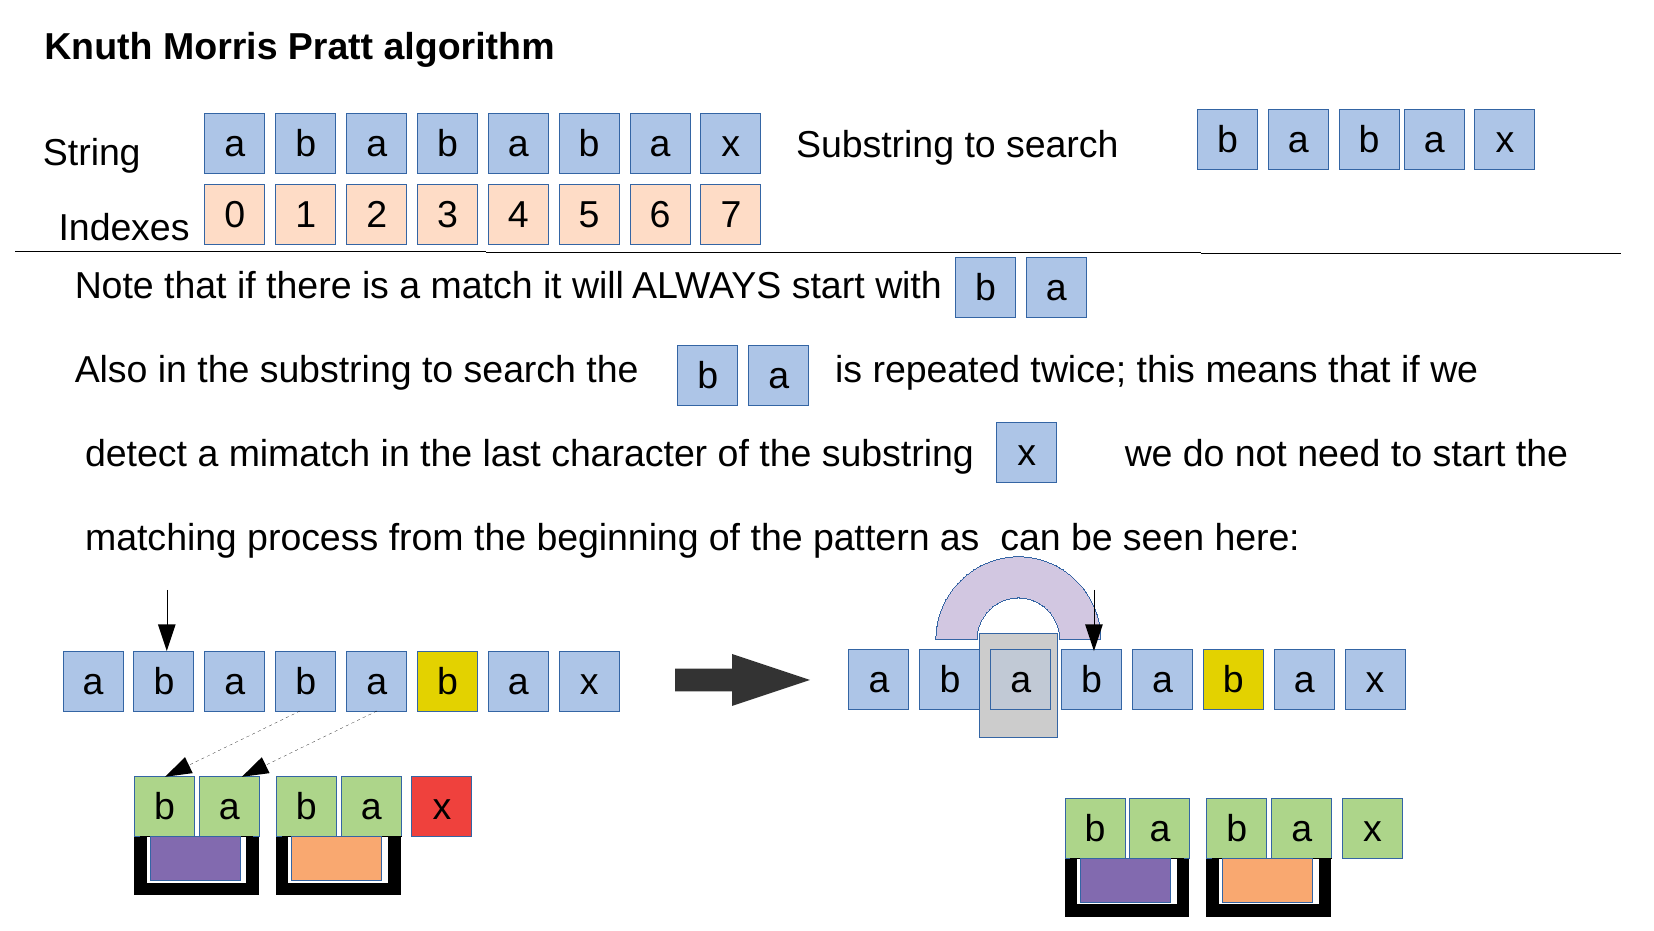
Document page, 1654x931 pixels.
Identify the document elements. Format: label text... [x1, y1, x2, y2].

text_box 5 [559, 184, 620, 245]
text_box b [1339, 109, 1400, 170]
text_box x [1345, 649, 1406, 710]
text_box a [990, 649, 1051, 710]
text_box a [1271, 798, 1332, 858]
text_box Indexes [43, 199, 205, 257]
text_box a [630, 113, 691, 174]
text_box [291, 836, 382, 881]
text_box String [28, 124, 156, 182]
text_box x [559, 651, 620, 712]
text_box x [411, 776, 472, 837]
text_box x [700, 113, 761, 174]
text_box [1222, 858, 1313, 903]
text_box Knuth Morris Pratt algorithm [29, 18, 571, 76]
text_box b [417, 651, 478, 712]
text_box 6 [630, 184, 691, 245]
text_box 4 [488, 184, 549, 245]
text_box 1 [275, 184, 336, 245]
text_box a [204, 651, 265, 712]
text_box a [1404, 109, 1465, 170]
text_box a [1129, 798, 1190, 859]
text_box x [996, 422, 1057, 483]
text_box b [133, 651, 194, 712]
text_box [120, 45, 1225, 257]
text_box a [199, 776, 260, 837]
text_box a [1268, 109, 1329, 170]
text_box a [346, 113, 407, 174]
text_box a [1132, 649, 1193, 710]
text_box a [488, 113, 549, 174]
text_box b [559, 113, 620, 174]
text_box a [1026, 257, 1087, 318]
text_box a [848, 649, 909, 710]
text_box a [748, 345, 809, 406]
text_box b [1203, 649, 1264, 710]
text_box a [346, 651, 407, 712]
text_box 7 [700, 184, 761, 245]
text_box b [1206, 798, 1267, 859]
text_box b [1065, 798, 1126, 859]
text_box a [63, 651, 124, 712]
text_box b [919, 649, 980, 710]
text_box Note that if there is a match it will ALWAYS start with Also in the substring to search the is repeated twice; this means that if we detect a mimatch in the last character of the substring we do not need to start the matching process from the beginning of the pattern as can be seen here: [60, 257, 1591, 903]
text_box 2 [346, 184, 407, 245]
text_box 0 [204, 184, 265, 245]
text_box b [275, 651, 336, 712]
text_box a [488, 651, 549, 712]
text_box b [955, 257, 1016, 318]
text_box a [228, 138, 239, 145]
text_box a [229, 146, 239, 154]
text_box b [417, 113, 478, 174]
text_box b [276, 776, 337, 837]
text_box [150, 836, 241, 881]
text_box 3 [417, 184, 478, 245]
text_box a [341, 776, 402, 836]
text_box b [1061, 649, 1122, 710]
text_box a [204, 113, 265, 174]
text_box Substring to search [781, 115, 1134, 173]
text_box x [1342, 798, 1403, 859]
text_box b [677, 345, 738, 406]
text_box b [1197, 109, 1258, 170]
text_box b [134, 776, 195, 837]
text_box x [1474, 109, 1535, 170]
text_box [1080, 858, 1171, 903]
text_box b [275, 113, 336, 174]
text_box a [1274, 649, 1335, 710]
